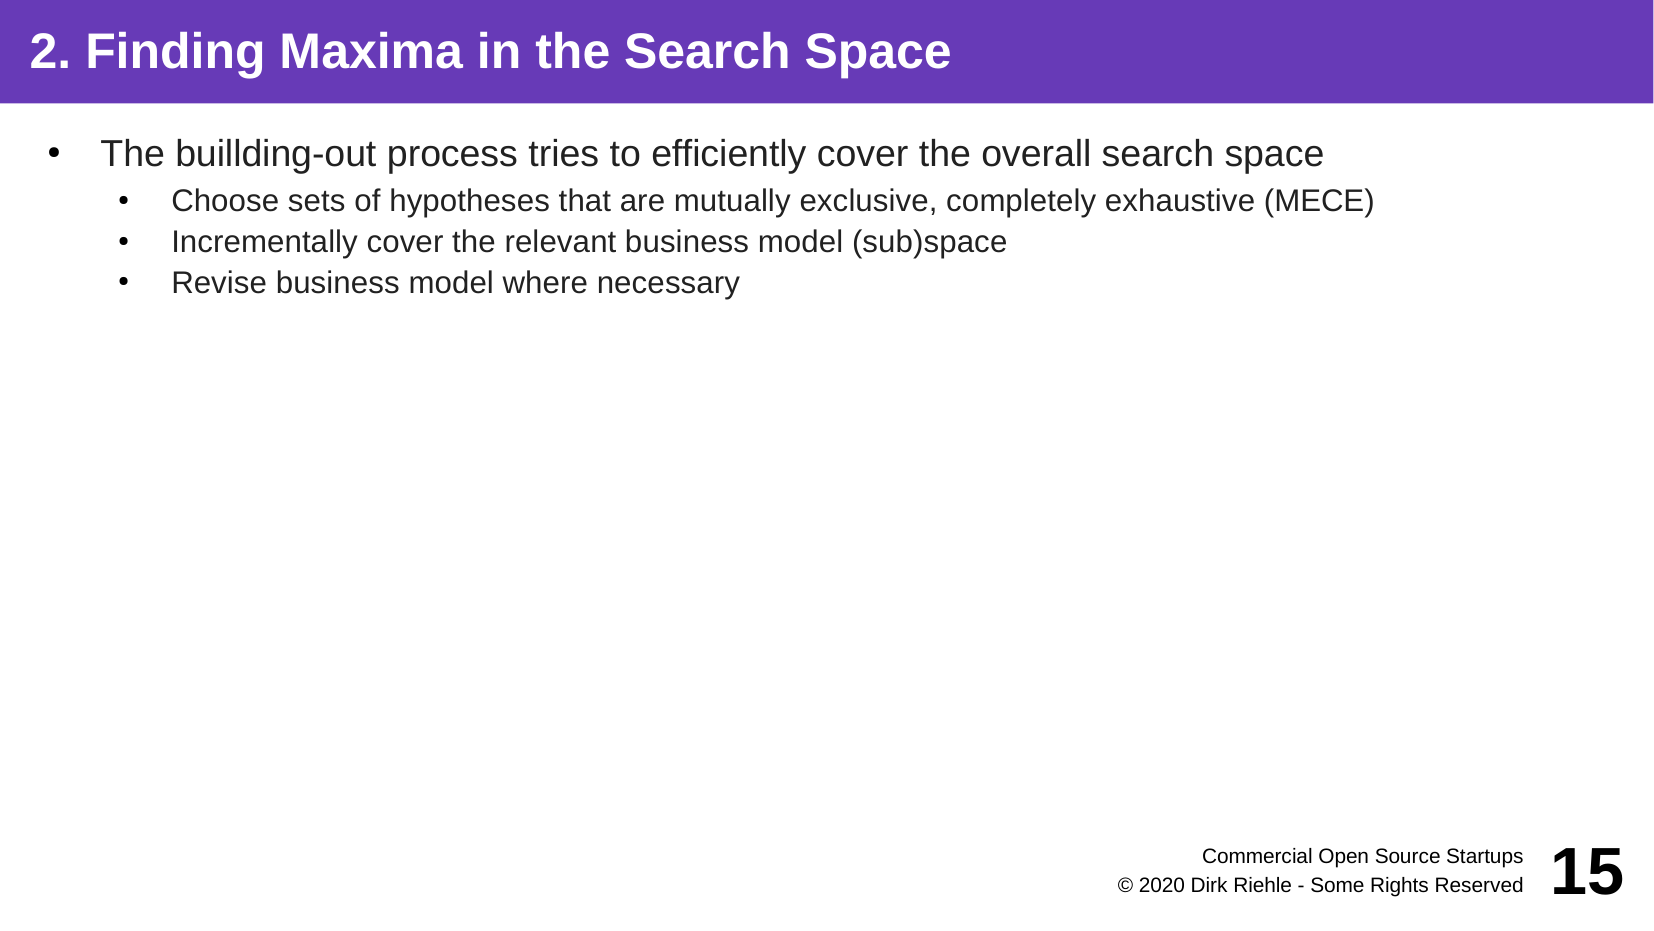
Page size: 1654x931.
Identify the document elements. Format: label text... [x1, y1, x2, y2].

title 2. Finding Maxima in the Search Space [0, 0, 1654, 104]
list The buillding-out process tries to efficiently cover the overall search space Choose sets of hypotheses that are mutually exclusive, completely exhaustive (MECE) Incrementally cover the relevant business model (sub)space Revise business model where necessary [29, 132, 1625, 813]
